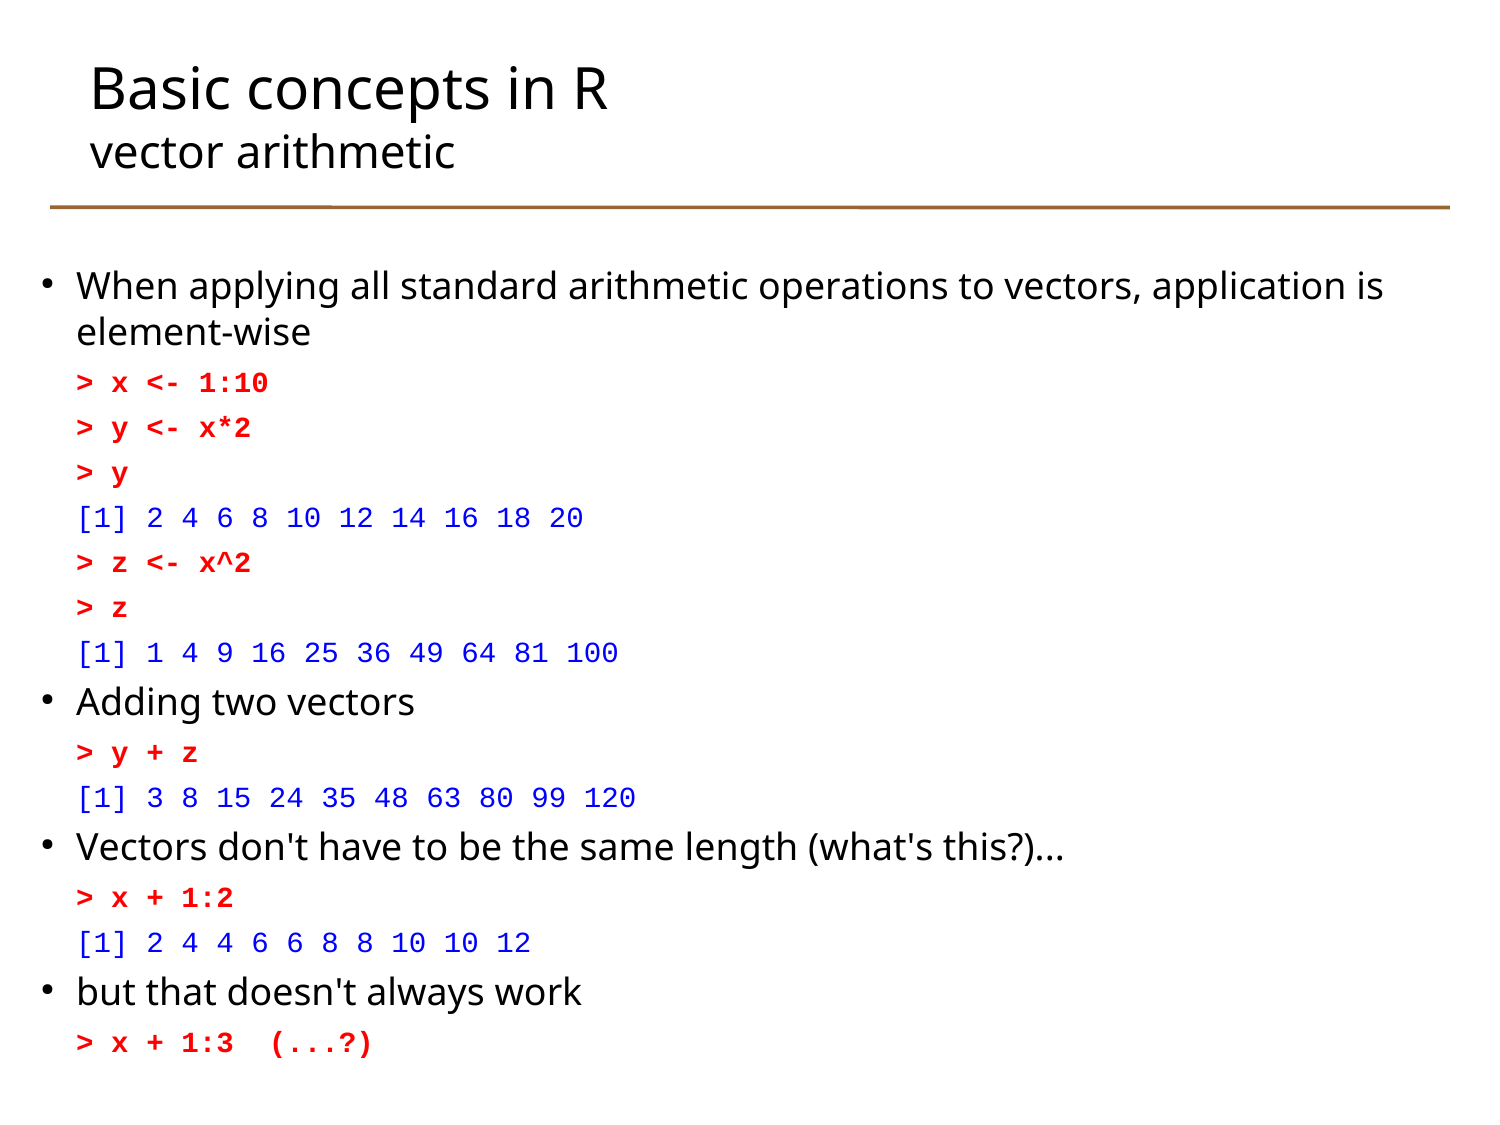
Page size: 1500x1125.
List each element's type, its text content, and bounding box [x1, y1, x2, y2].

title Basic concepts in R vector arithmetic [75, 41, 1422, 256]
list When applying all standard arithmetic operations to vectors, application is element-wise > x <- 1:10 > y <- x*2 > y [1] 2 4 6 8 10 12 14 16 18 20 > z <- x^2 > z [1] 1 4 9 16 25 36 49 64 81 100 Adding two vectors > y + z [1] 3 8 15 24 35 48 63 80 99 120 Vectors don't have to be the same length (what's this?)... > x + 1:2 [1] 2 4 4 6 6 8 8 10 10 12 but that doesn't always work > x + 1:3 (...?) [40, 261, 1421, 1125]
